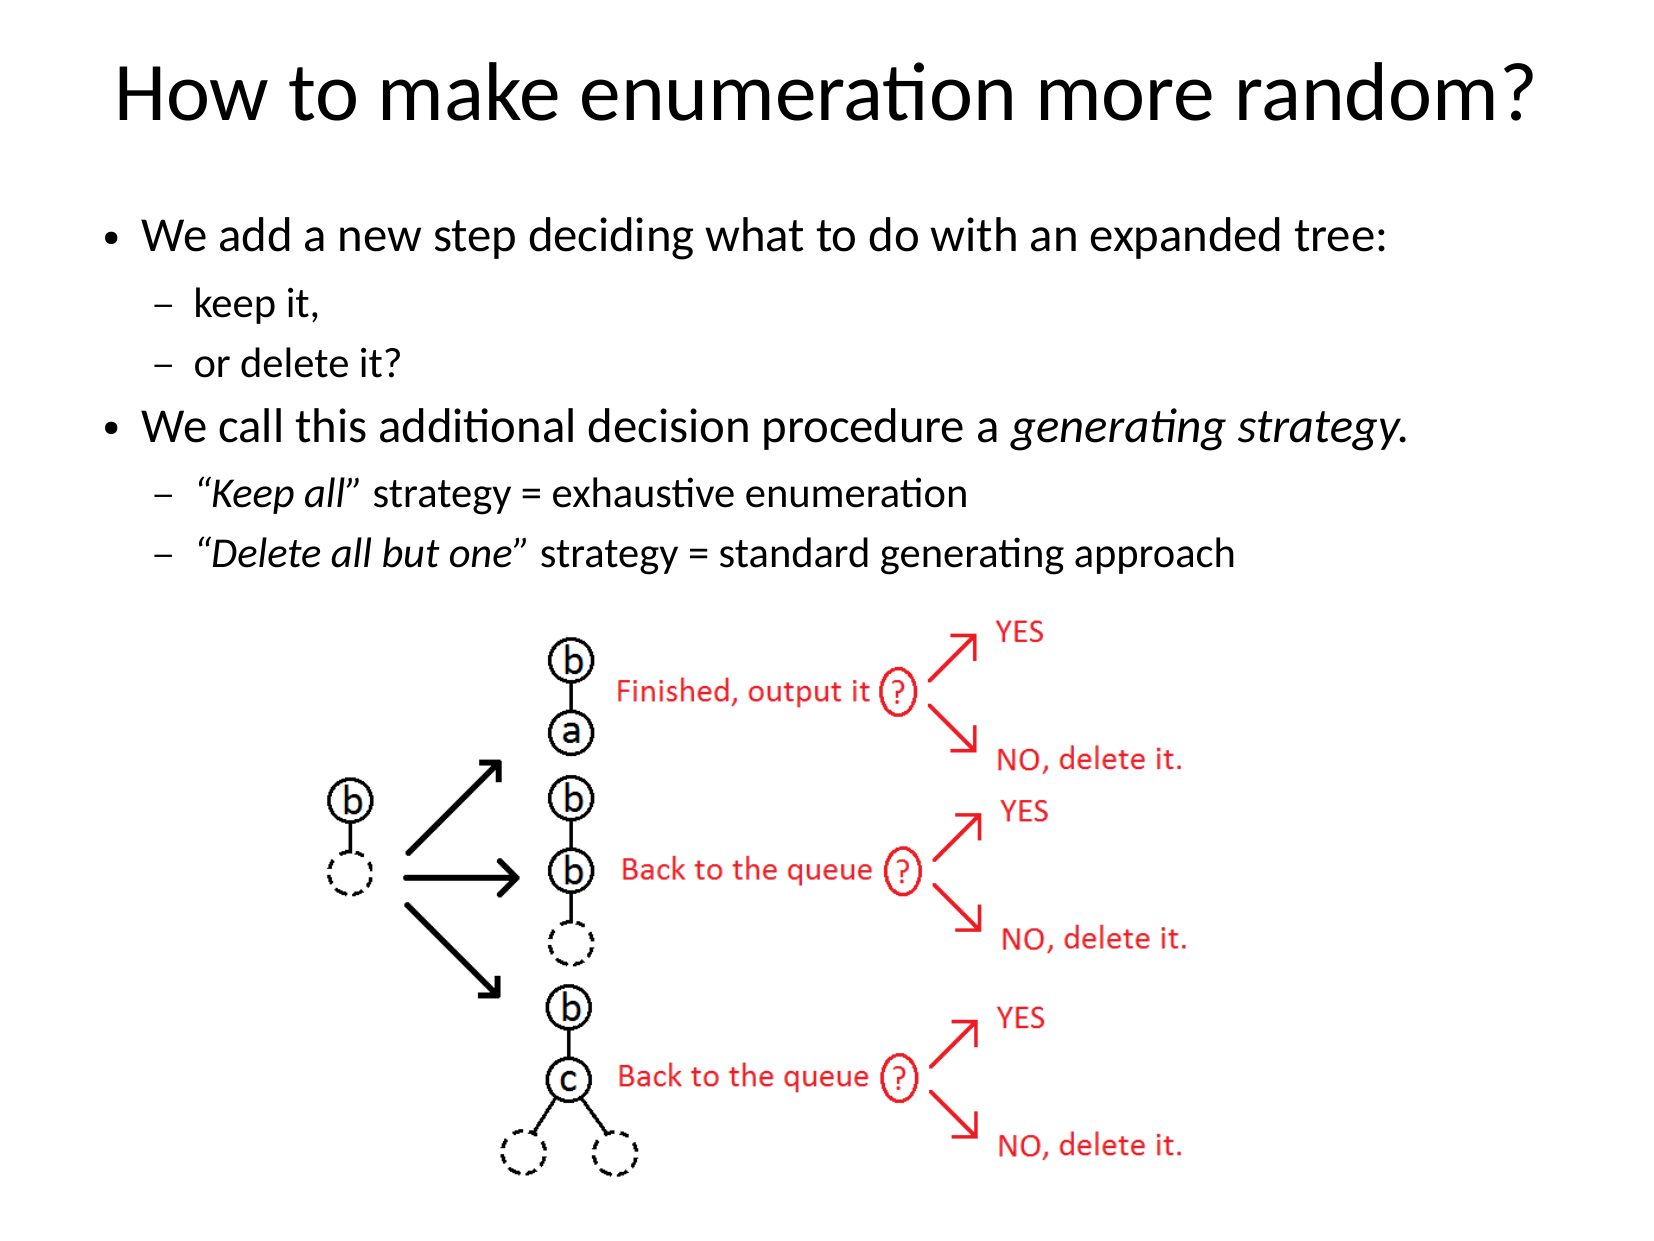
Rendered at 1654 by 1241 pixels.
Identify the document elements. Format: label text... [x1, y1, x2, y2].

picture [300, 610, 1201, 1191]
title How to make enumeration more random? [82, 48, 1571, 151]
list We add a new step deciding what to do with an expanded tree: keep it, or delete it? We call this additional decision procedure a generating strategy. “Keep all” strategy = exhaustive enumeration “Delete all but one” strategy = standard generating approach [90, 215, 1546, 586]
